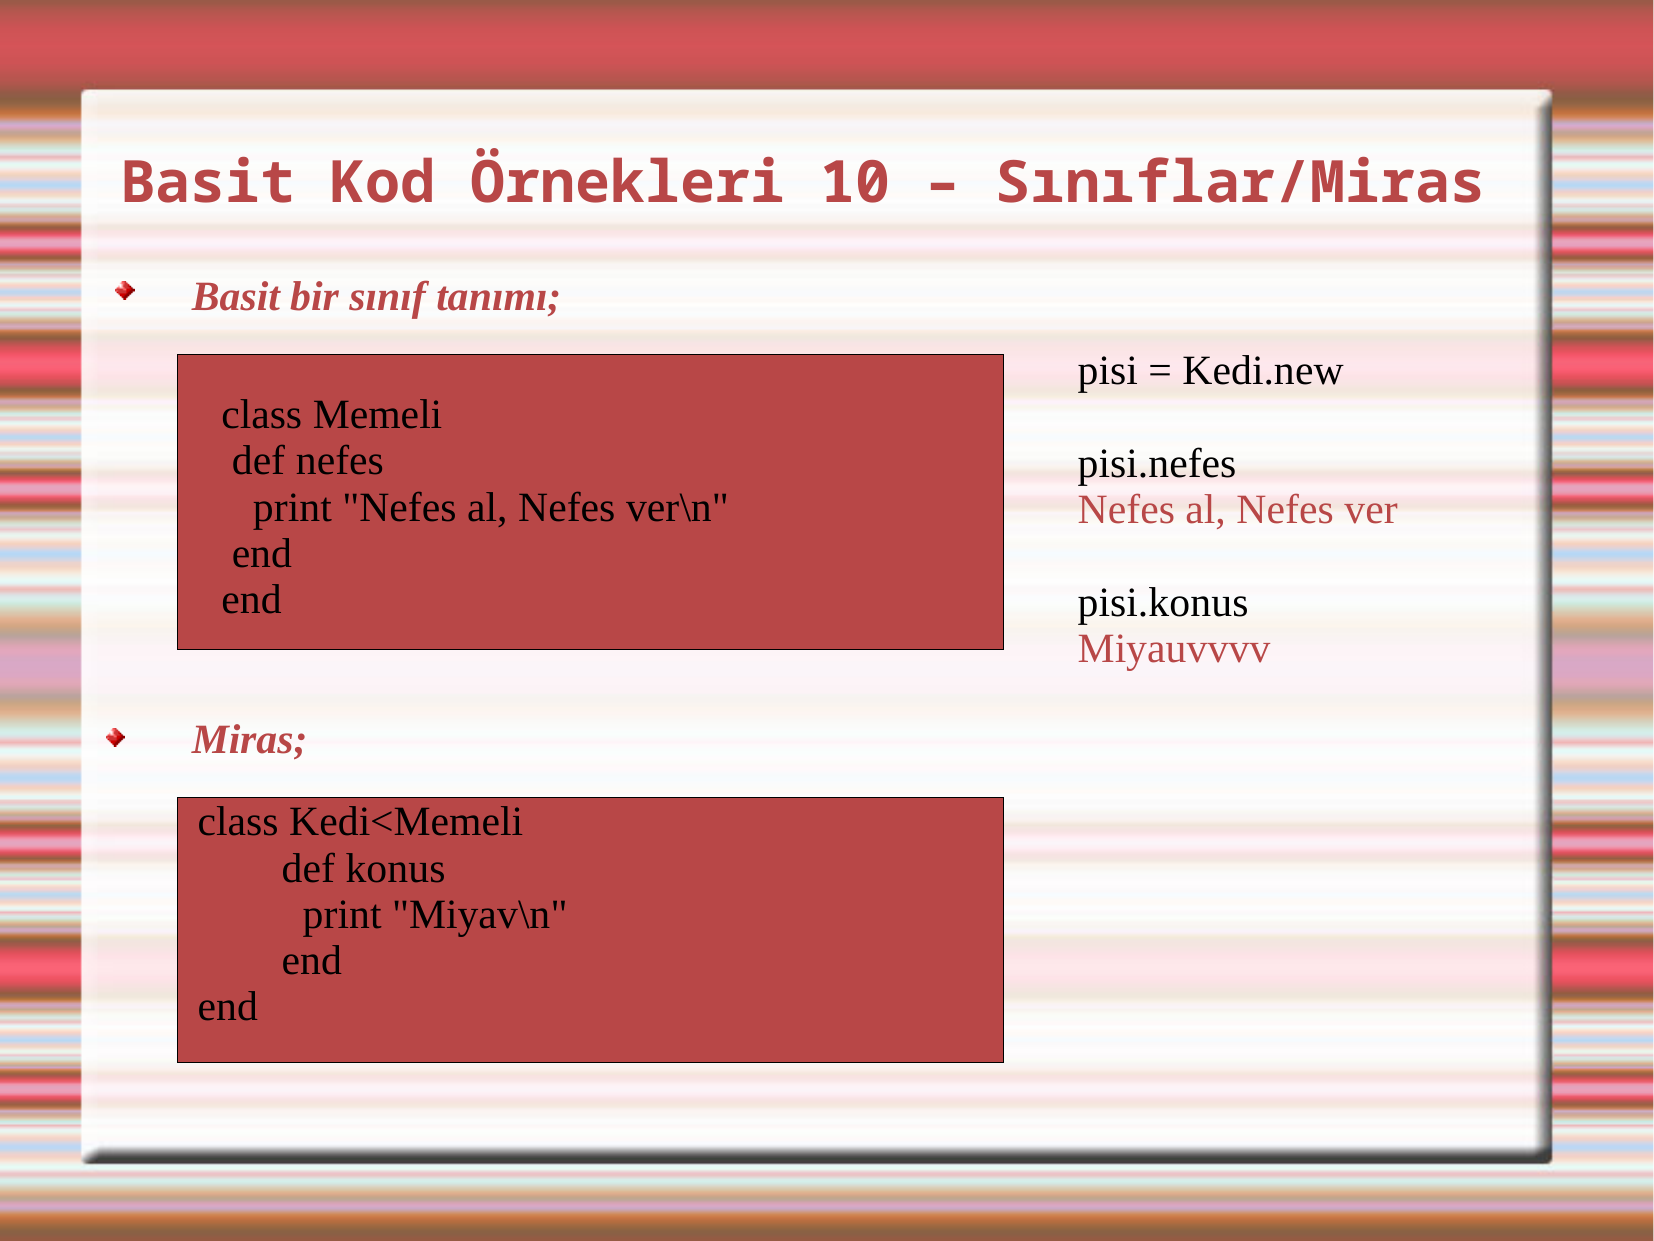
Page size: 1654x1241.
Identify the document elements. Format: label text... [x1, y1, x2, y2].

text_box class Kedi<Memeli def konus print "Miyav\n" end end [182, 791, 886, 1038]
text_box [177, 797, 1004, 1063]
text_box Miras; [177, 708, 768, 770]
picture [0, 0, 1654, 1241]
text_box Basit bir sınıf tanımı; [177, 265, 827, 327]
text_box class Memeli def nefes print "Nefes al, Nefes ver\n" end end [206, 383, 1004, 630]
text_box Basit Kod Örnekleri 10 – Sınıflar/Miras [105, 132, 1566, 215]
text_box pisi = Kedi.new pisi.nefes Nefes al, Nefes ver pisi.konus Miyauvvvv [1062, 340, 1418, 679]
text_box [177, 354, 1004, 650]
